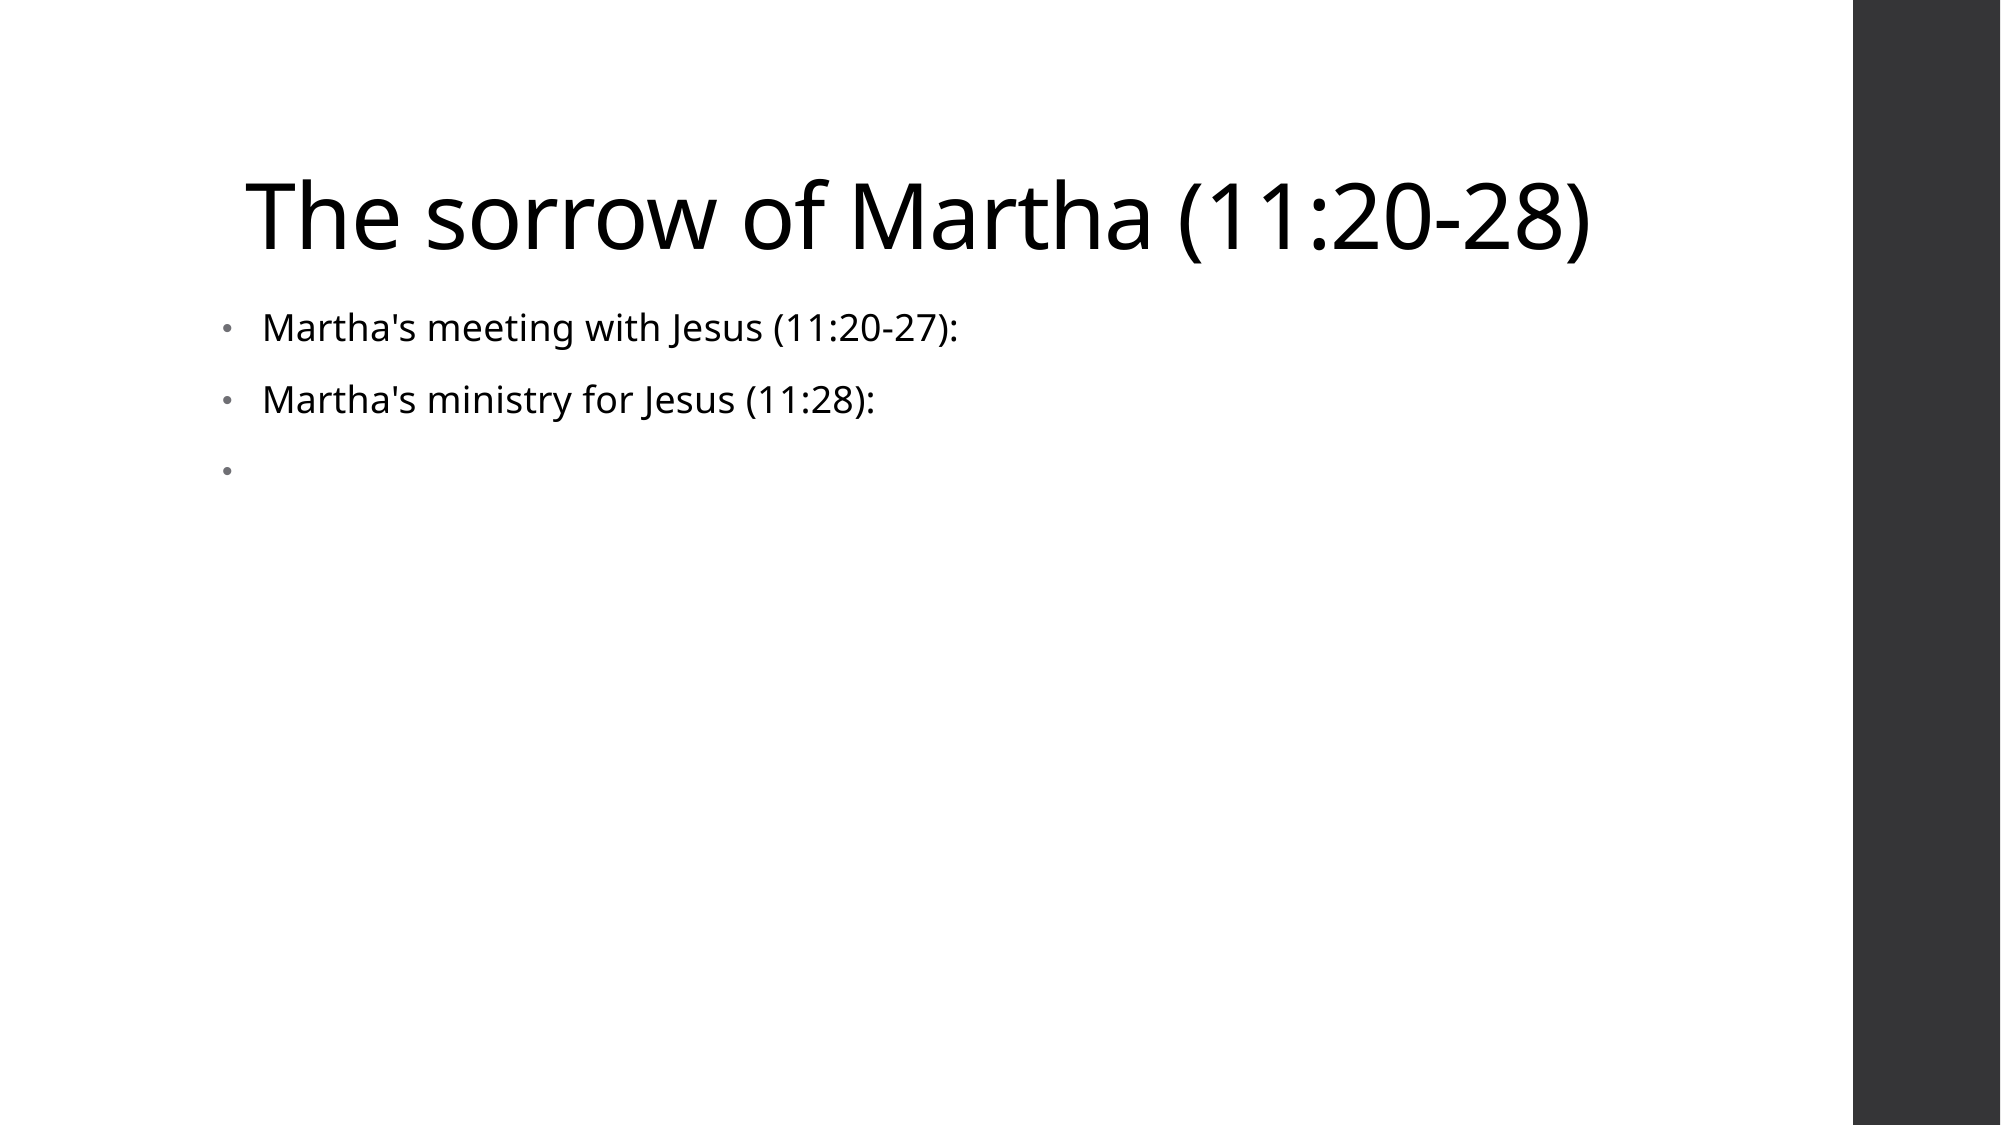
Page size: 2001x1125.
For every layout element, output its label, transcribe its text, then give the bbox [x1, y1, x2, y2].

list Martha's meeting with Jesus (11:20-27): Martha's ministry for Jesus (11:28): [206, 299, 1617, 1014]
title The sorrow of Martha (11:20-28) [206, 60, 1797, 278]
